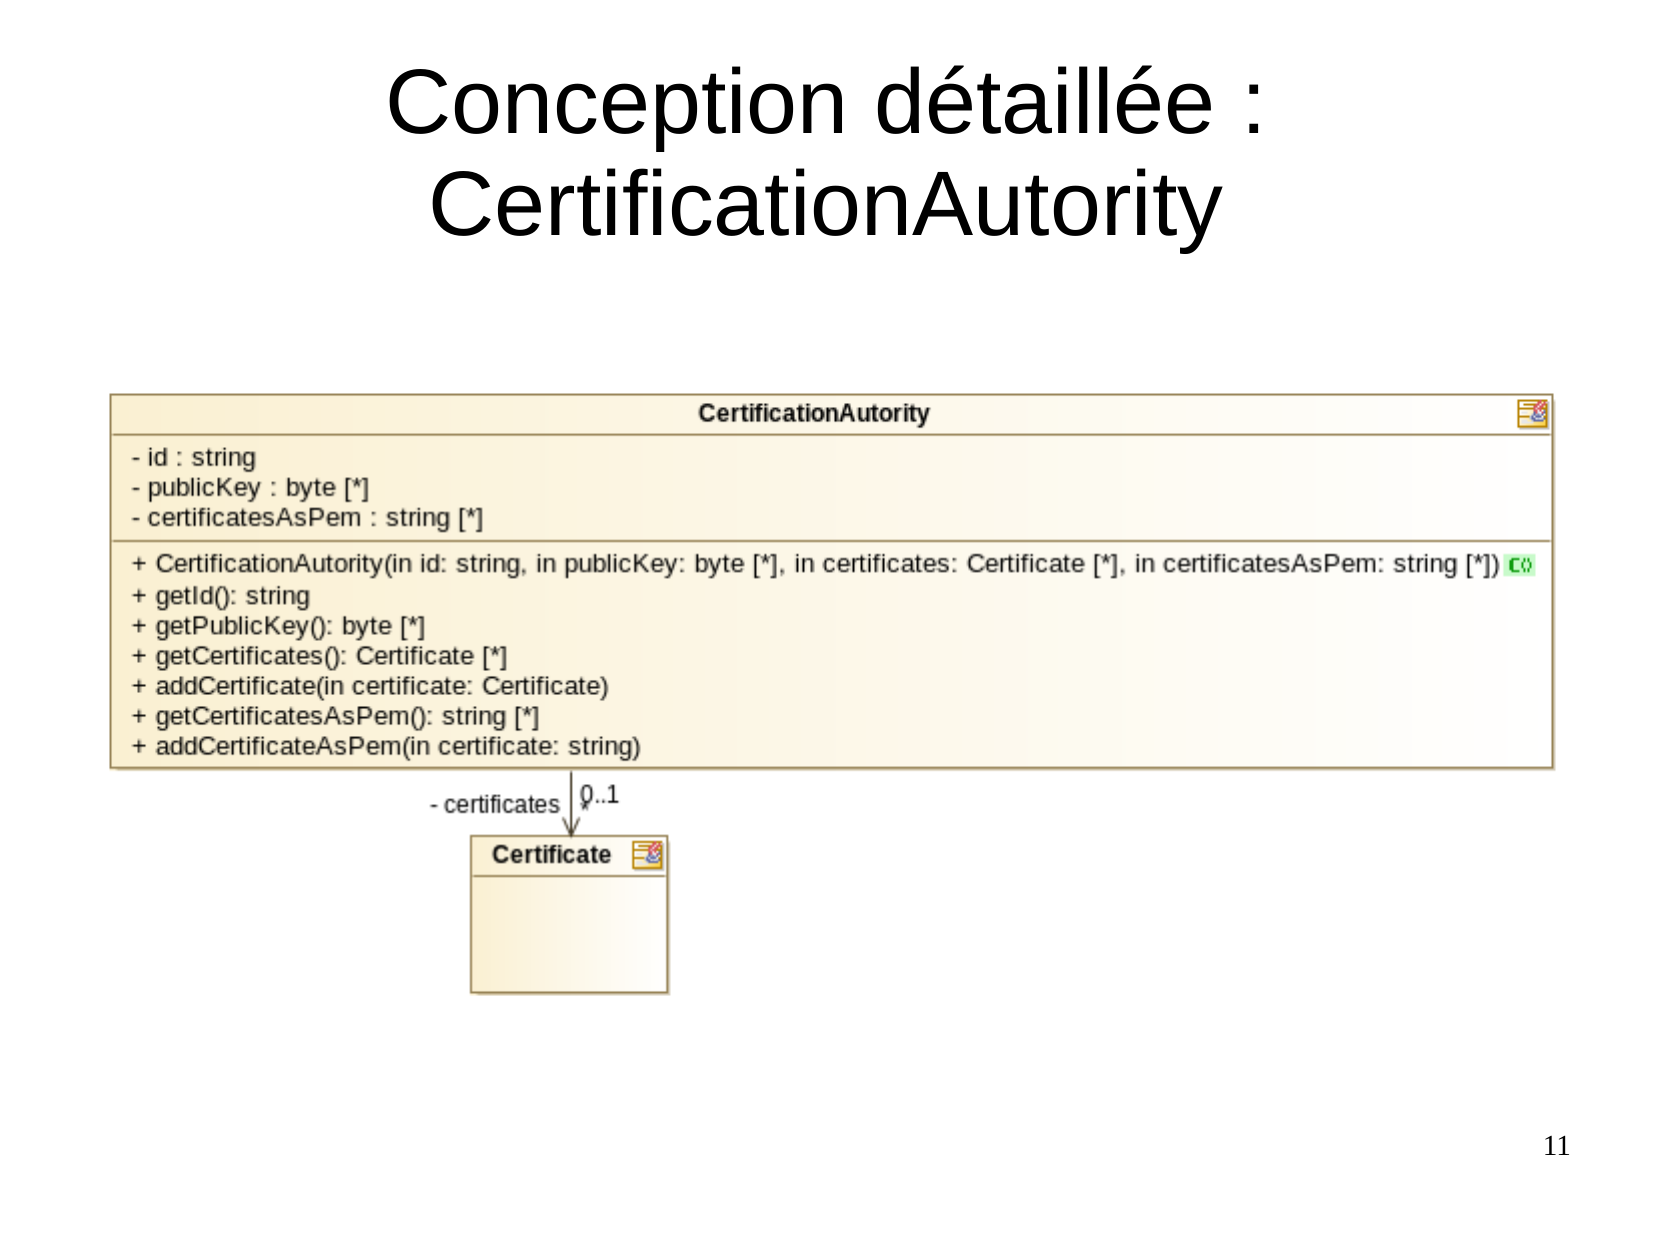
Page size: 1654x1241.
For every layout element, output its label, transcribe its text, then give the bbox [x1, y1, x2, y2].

title Conception détaillée : CertificationAutority [82, 49, 1571, 257]
picture [90, 374, 1576, 1016]
